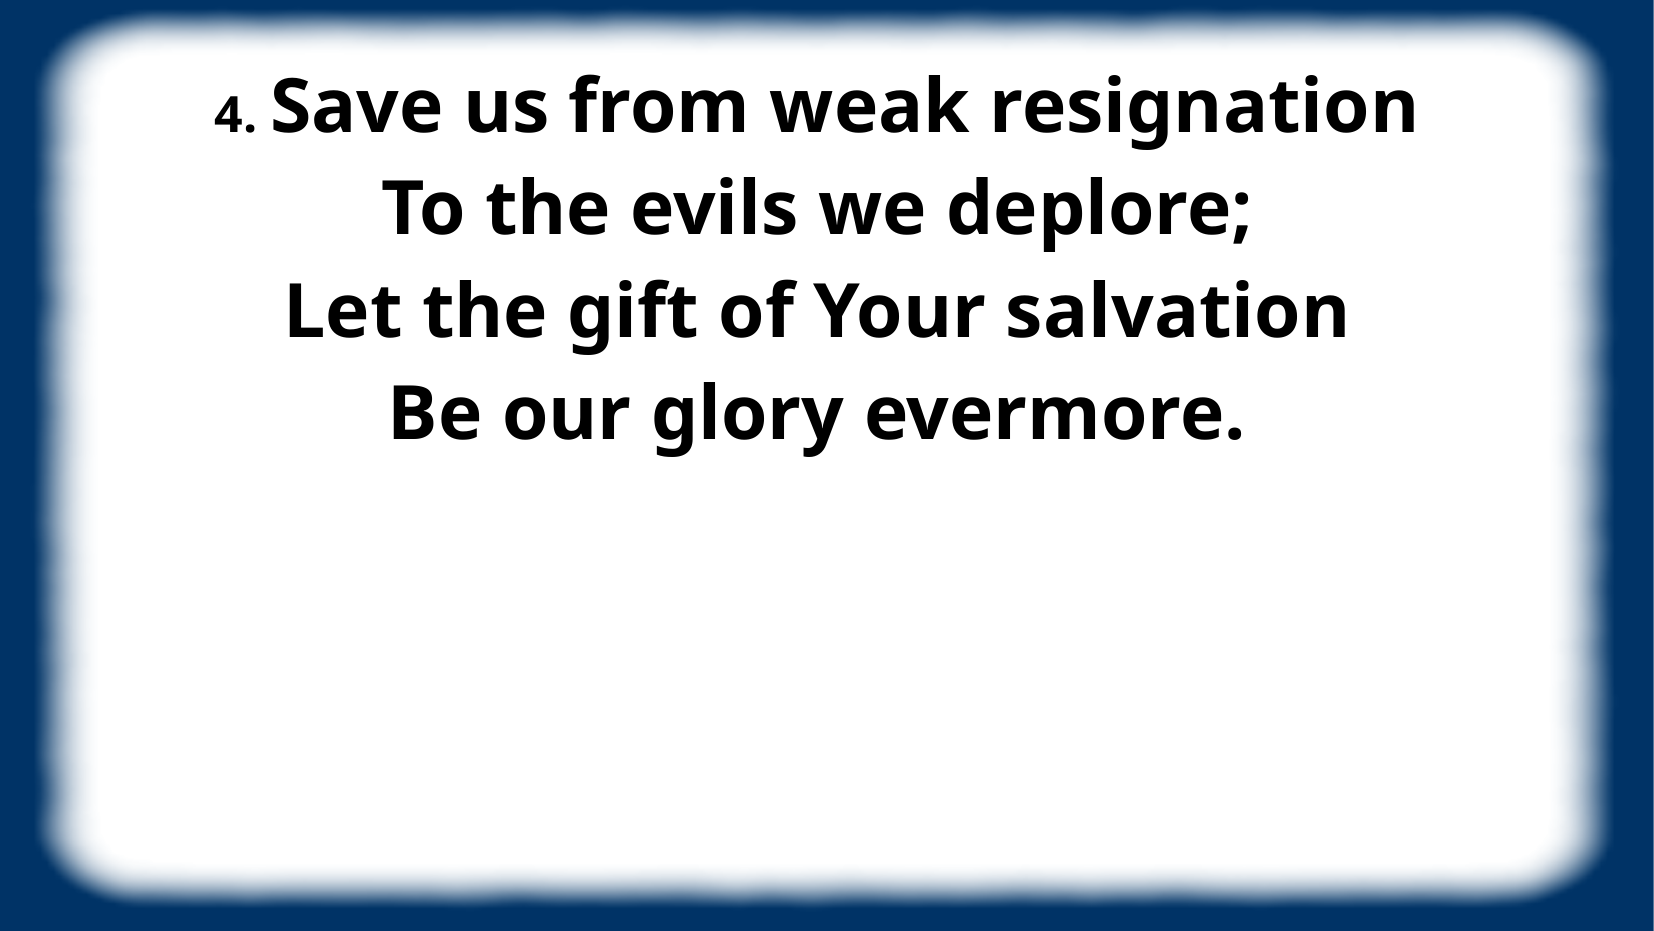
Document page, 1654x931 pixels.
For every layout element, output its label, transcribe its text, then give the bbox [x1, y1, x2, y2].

text_box 4. Save us from weak resignation To the evils we deplore; Let the gift of Your salvation Be our glory evermore. [90, 45, 1546, 460]
picture [0, 0, 1654, 931]
